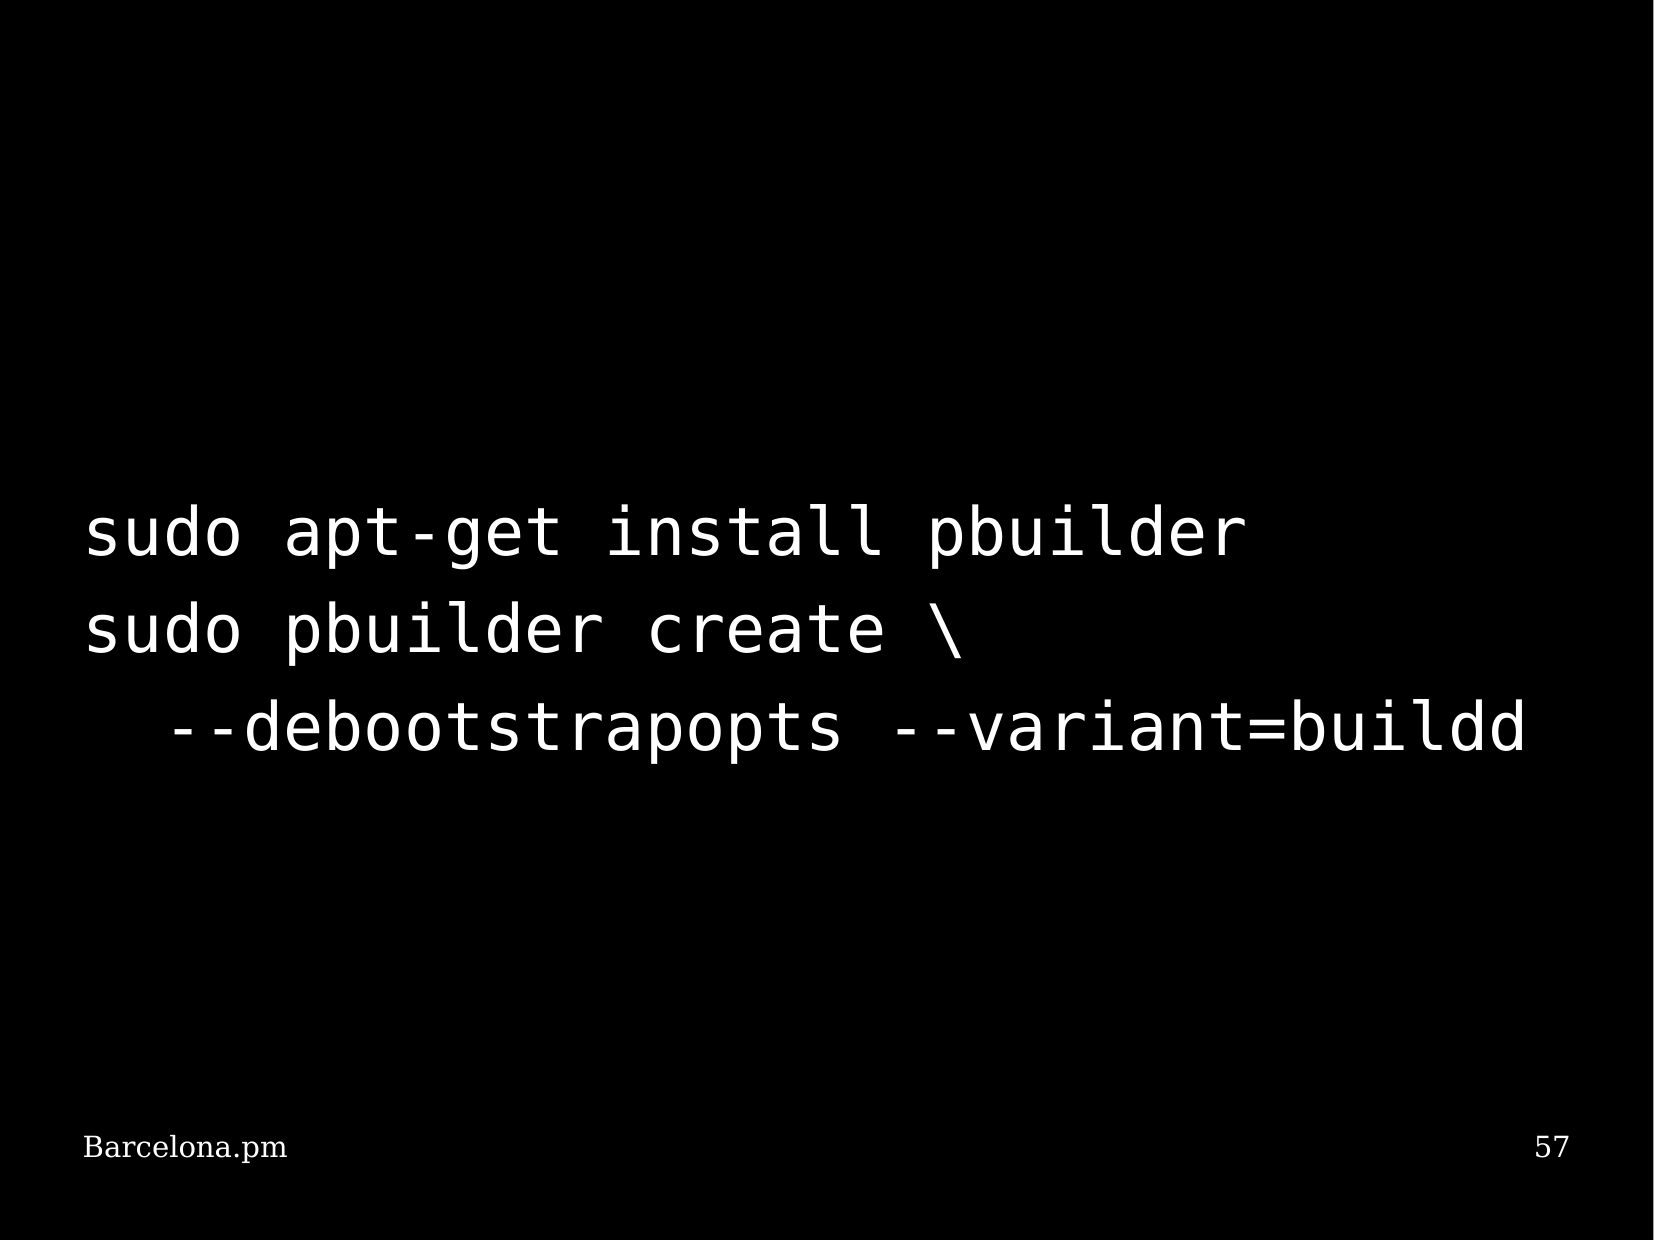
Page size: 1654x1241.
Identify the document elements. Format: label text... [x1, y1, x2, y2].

title sudo apt-get install pbuilder sudo pbuilder create \ --debootstrapopts --variant=buildd [82, 116, 1571, 1124]
